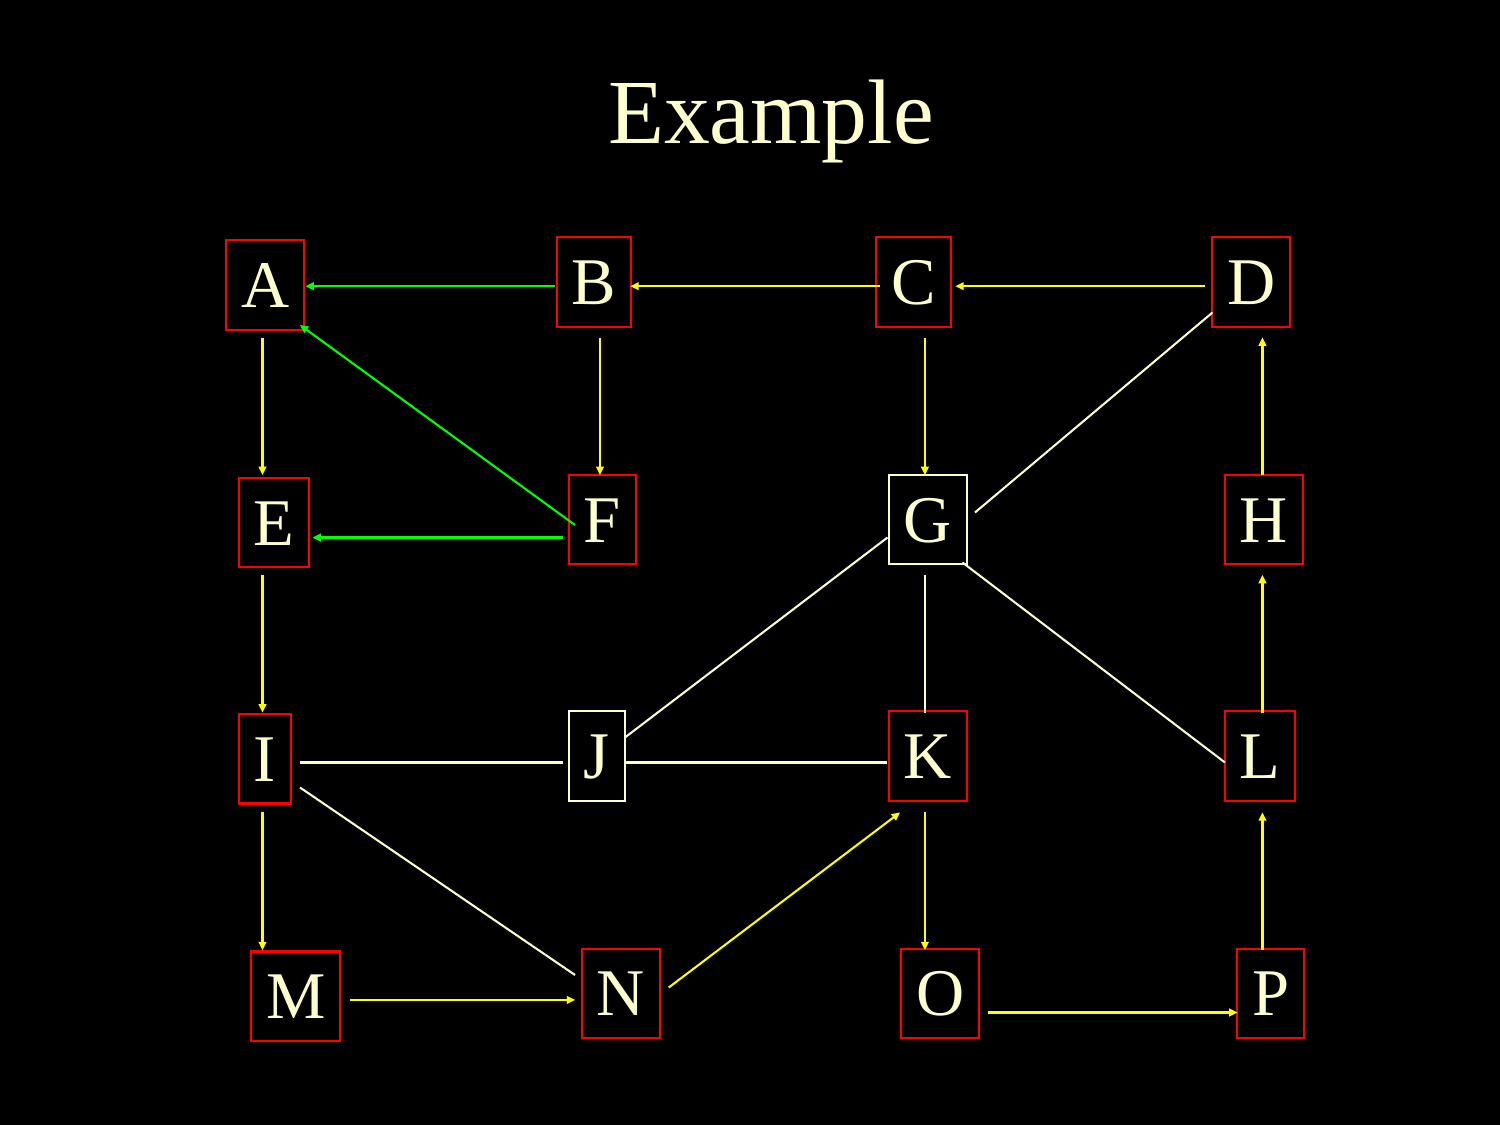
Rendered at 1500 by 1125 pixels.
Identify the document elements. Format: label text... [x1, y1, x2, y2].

text_box G [888, 474, 967, 565]
text_box C [876, 237, 951, 327]
text_box L [1224, 711, 1296, 801]
text_box K [888, 711, 967, 801]
text_box J [569, 711, 625, 801]
text_box M [251, 951, 341, 1042]
text_box E [238, 477, 310, 568]
text_box F [569, 474, 636, 565]
text_box I [238, 713, 291, 804]
title Example [42, 37, 1500, 188]
text_box H [1224, 474, 1303, 565]
text_box D [1212, 237, 1291, 327]
text_box A [226, 240, 305, 330]
text_box B [556, 237, 632, 327]
text_box N [581, 948, 660, 1039]
text_box P [1237, 948, 1305, 1039]
text_box O [901, 948, 980, 1039]
